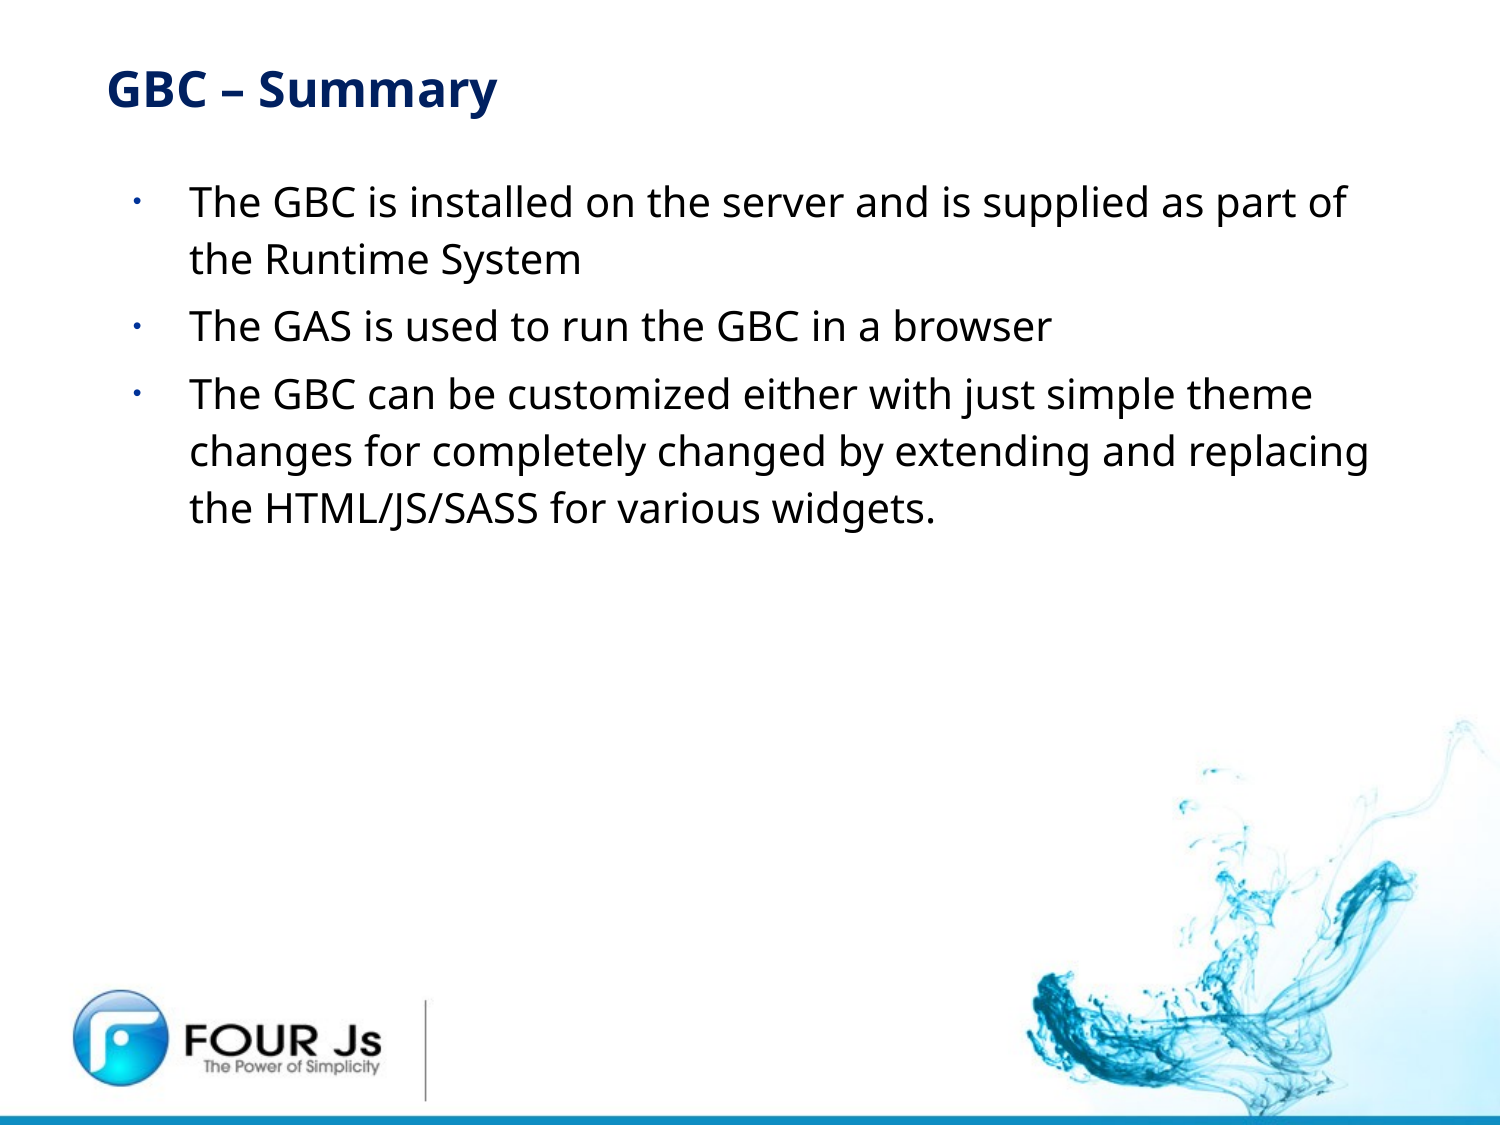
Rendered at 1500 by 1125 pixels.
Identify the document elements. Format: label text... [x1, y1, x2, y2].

picture [0, 0, 1500, 1122]
title GBC – Summary [106, 35, 1388, 142]
text_box The GBC is installed on the server and is supplied as part of the Runtime System The GAS is used to run the GBC in a browser The GBC can be customized either with just simple theme changes for completely changed by extending and replacing the HTML/JS/SASS for various widgets. [118, 165, 1418, 827]
